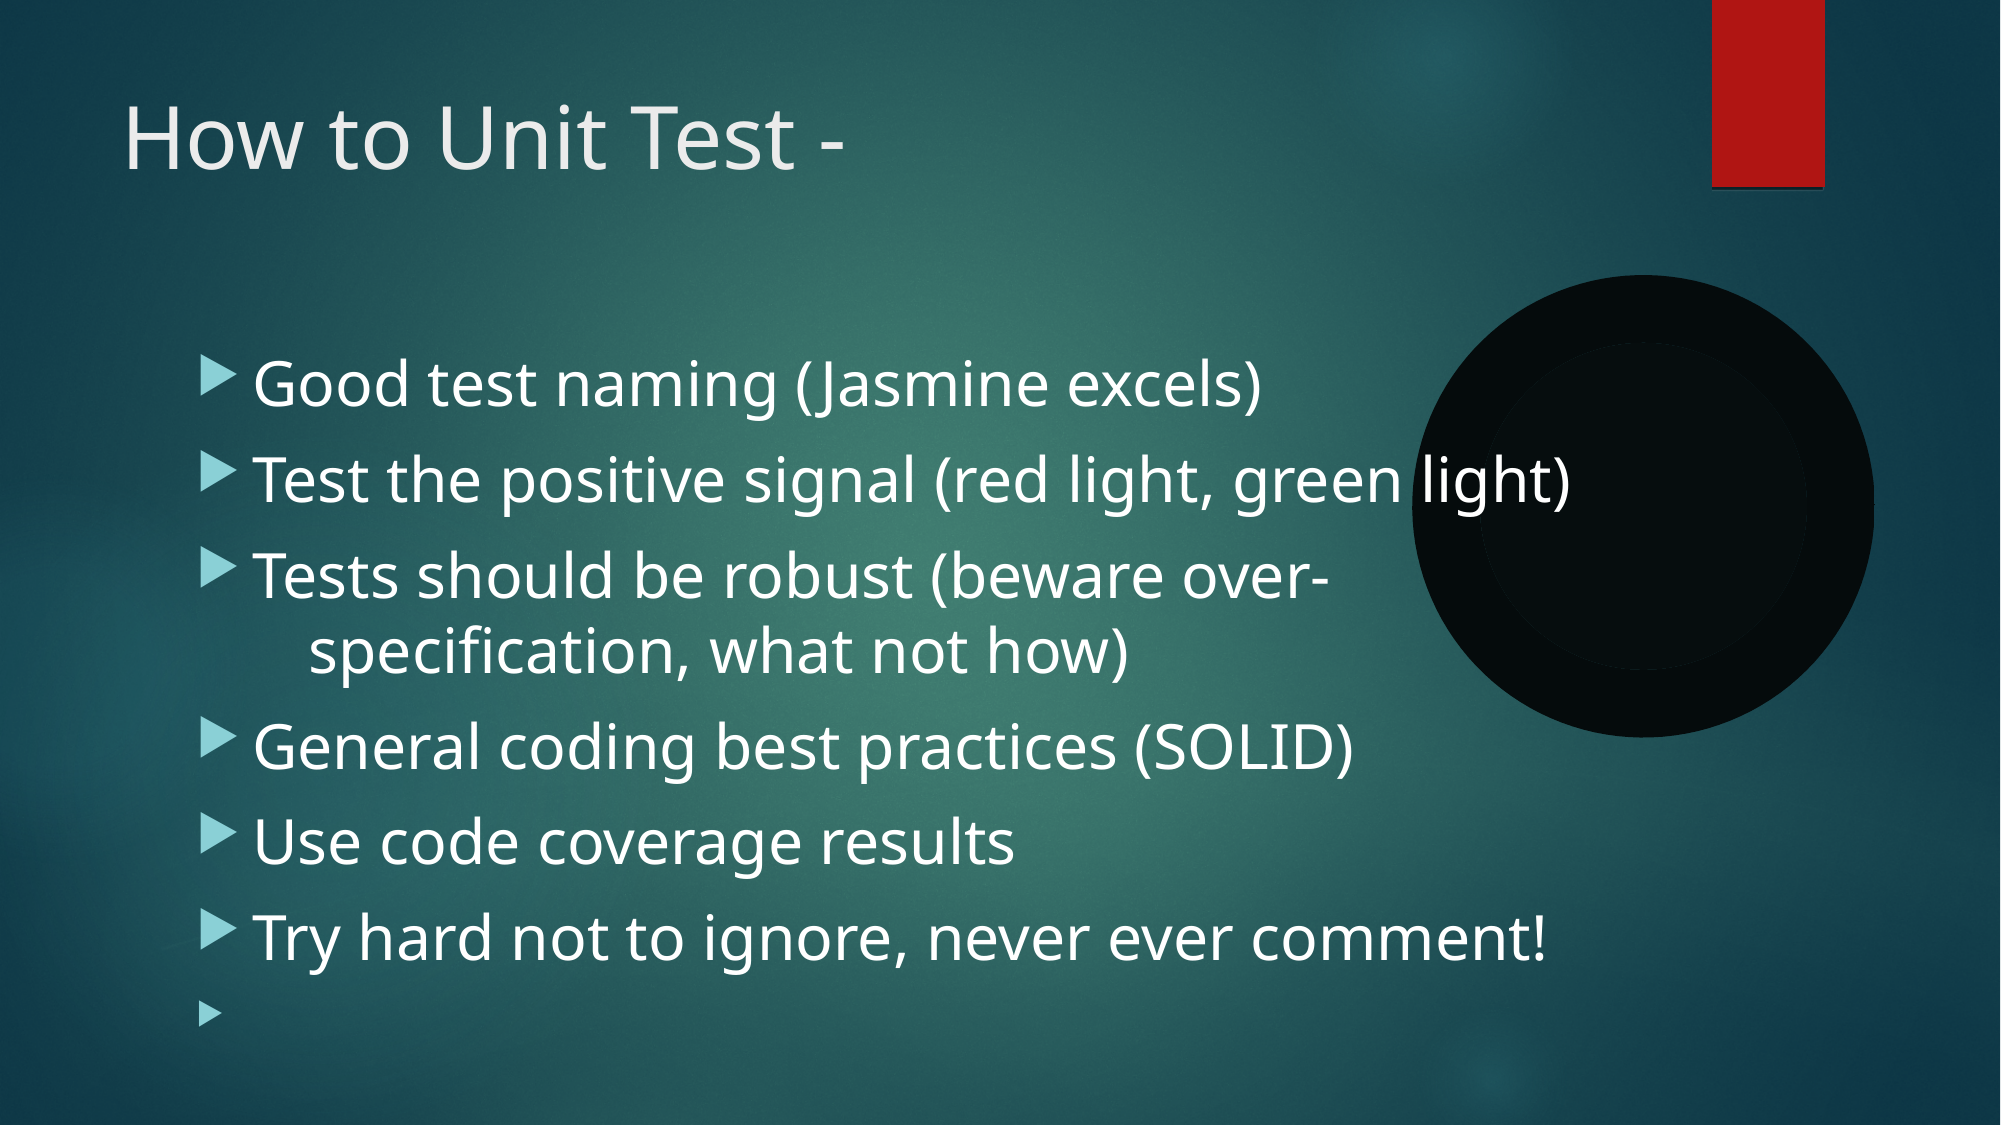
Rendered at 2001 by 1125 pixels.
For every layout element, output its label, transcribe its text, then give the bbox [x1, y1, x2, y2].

title How to Unit Test - [106, 74, 1649, 305]
list Good test naming (Jasmine excels) Test the positive signal (red light, green light) Tests should be robust (beware over-specification, what not how) General coding best practices (SOLID) Use code coverage results Try hard not to ignore, never ever comment! [181, 336, 1649, 1026]
